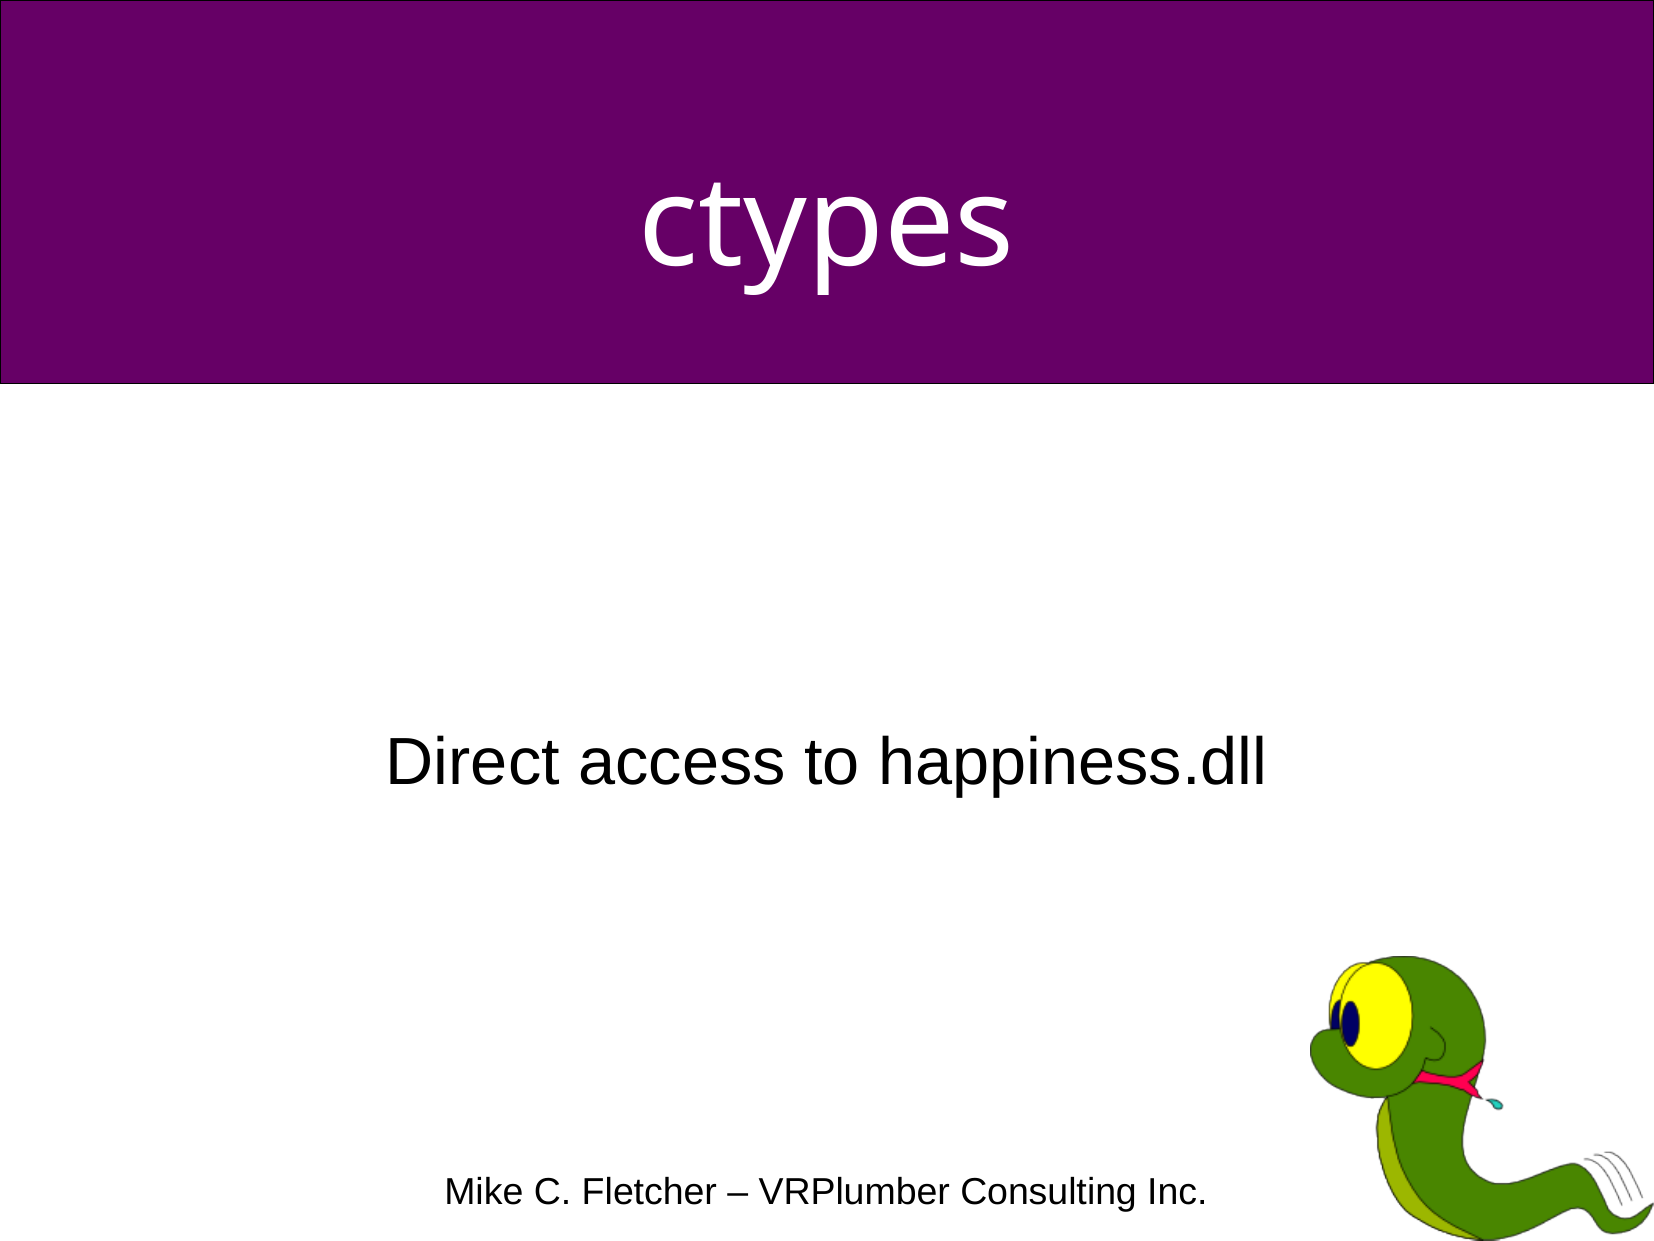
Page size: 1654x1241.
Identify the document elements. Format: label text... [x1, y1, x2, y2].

title ctypes [82, 49, 1571, 384]
subtitle Direct access to happiness.dll [82, 420, 1571, 1102]
picture [1310, 956, 1654, 1241]
